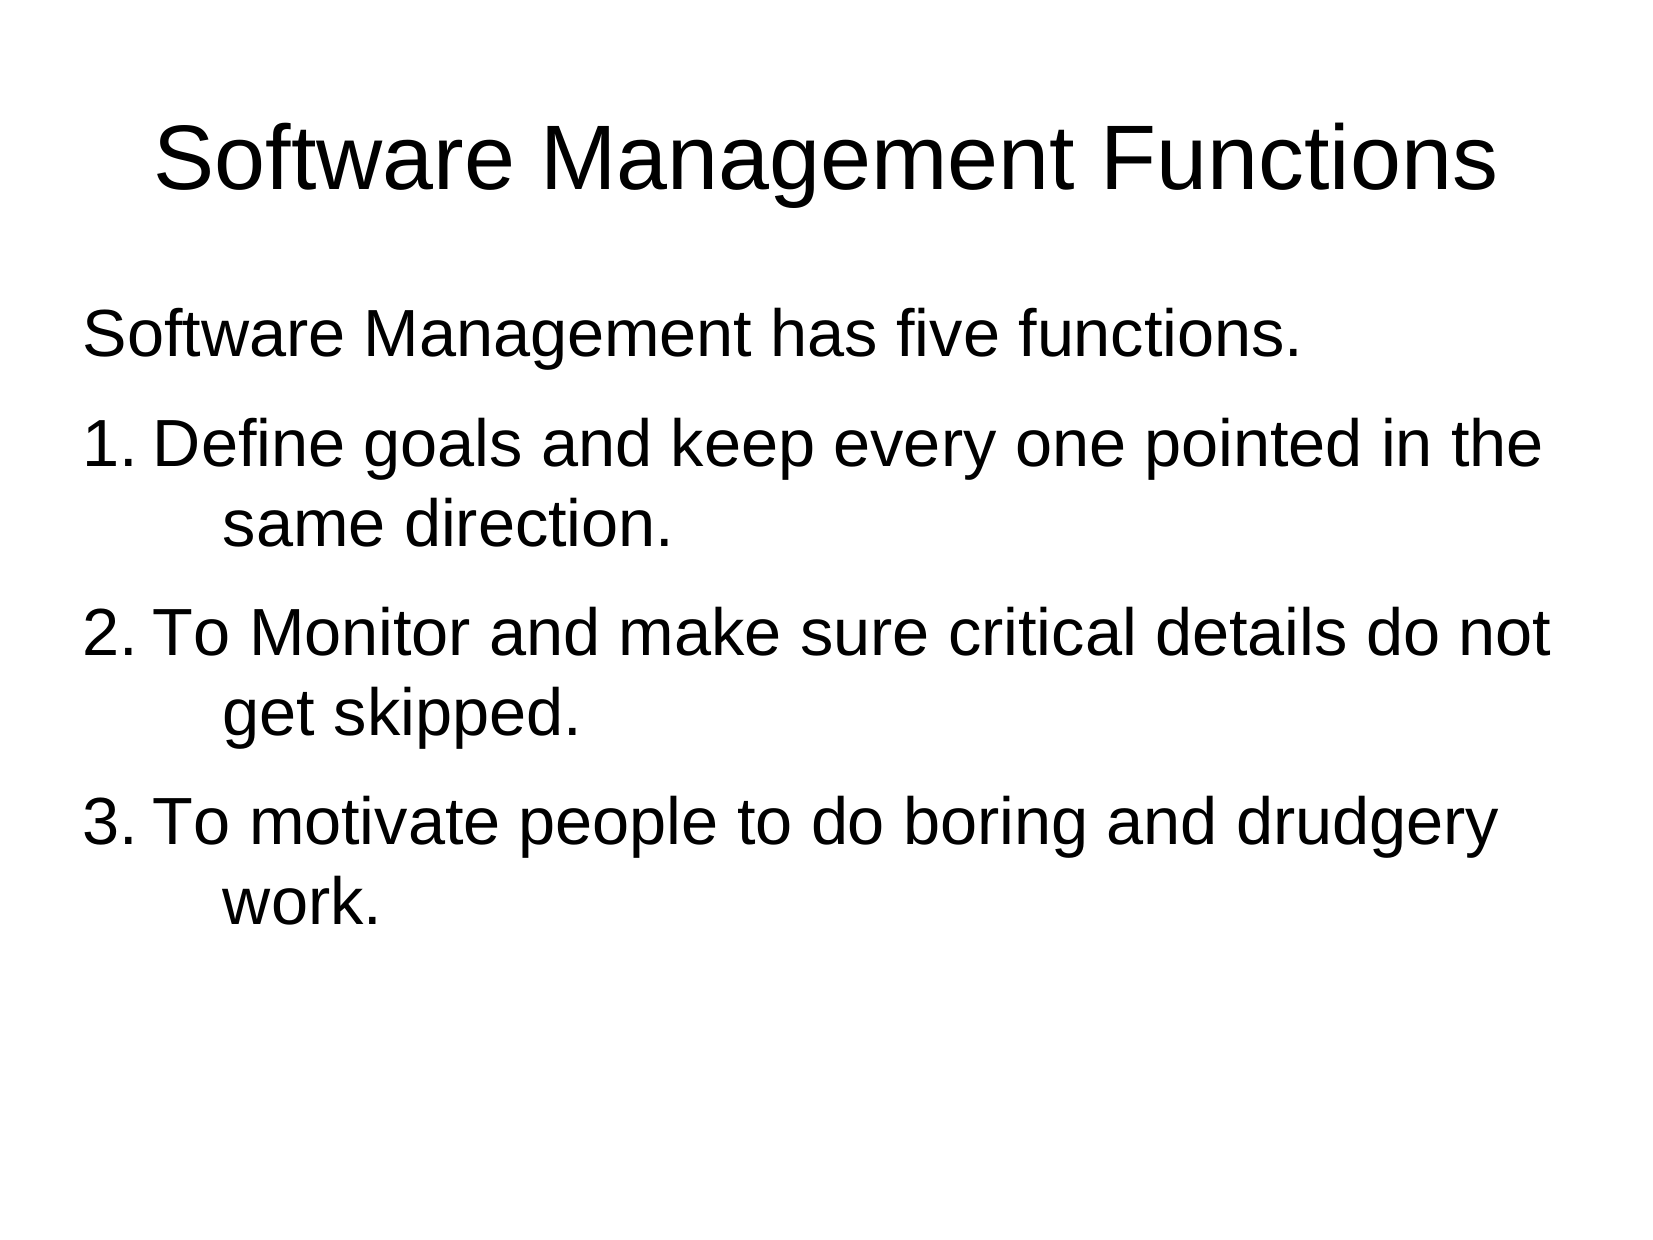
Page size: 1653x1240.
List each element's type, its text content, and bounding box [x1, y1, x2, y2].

text_box Software Management has five functions. Define goals and keep every one pointed in the same direction. To Monitor and make sure critical details do not get skipped. To motivate people to do boring and drudgery work. [82, 290, 1571, 1010]
text_box Software Management Functions [82, 102, 1571, 204]
